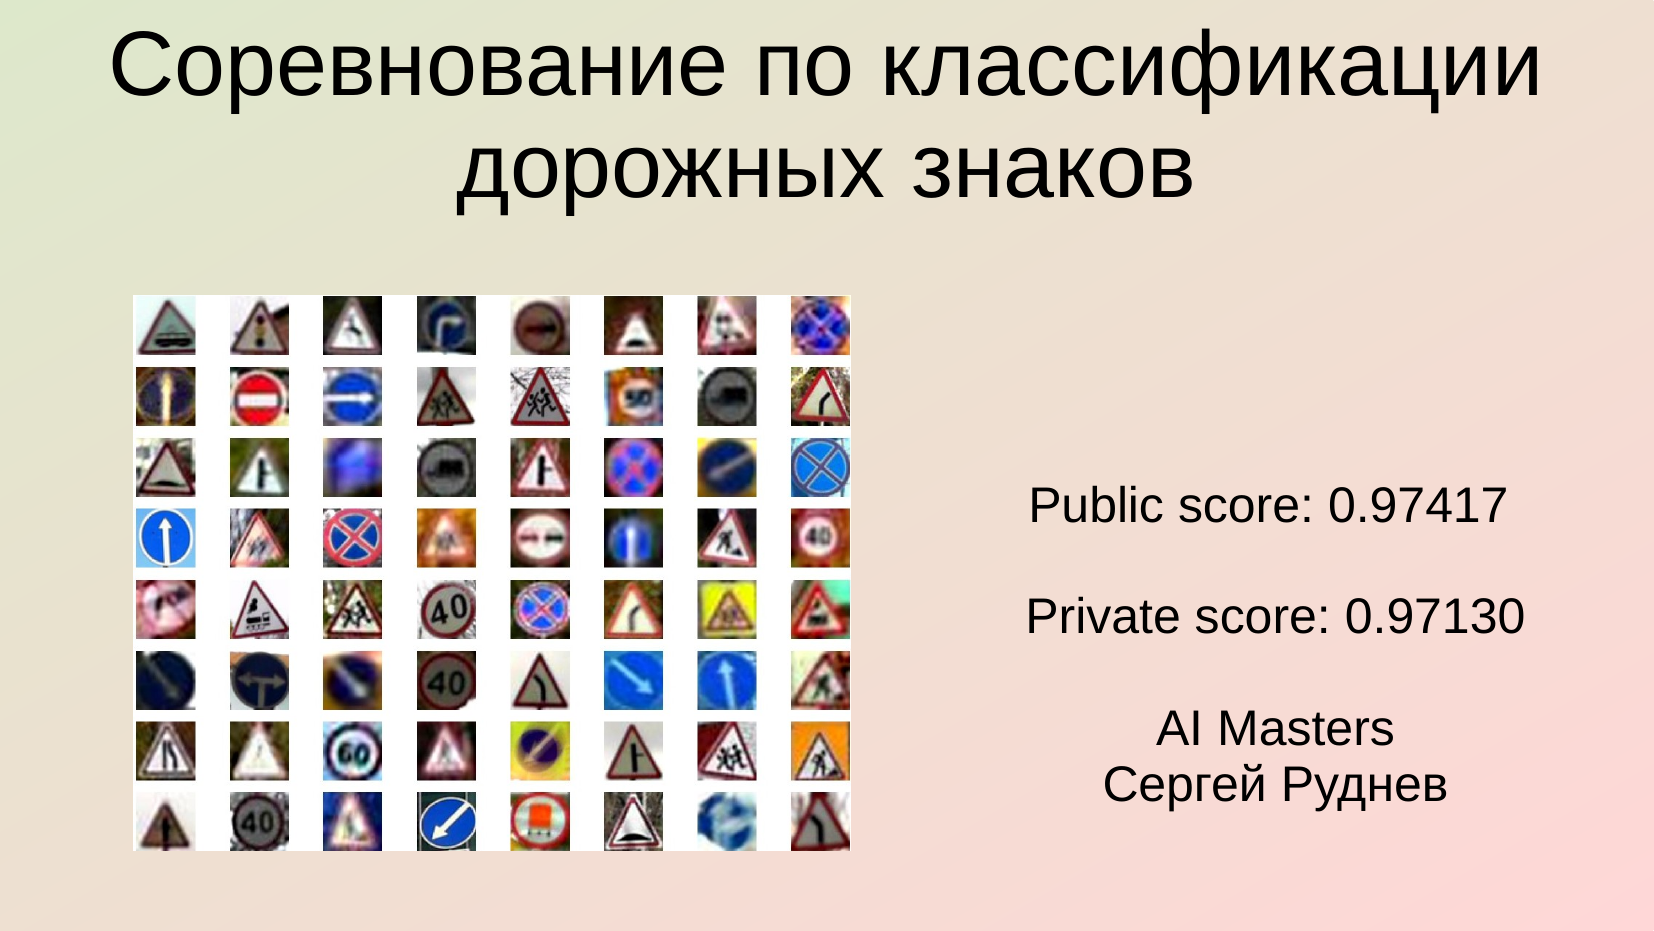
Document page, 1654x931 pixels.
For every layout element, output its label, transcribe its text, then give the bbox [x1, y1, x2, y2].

picture [133, 295, 851, 851]
subtitle Public score: 0.97417 Private score: 0.97130 AI Masters Сергей Руднев [980, 476, 1571, 812]
title Соревнование по классификации дорожных знаков [82, 12, 1571, 218]
